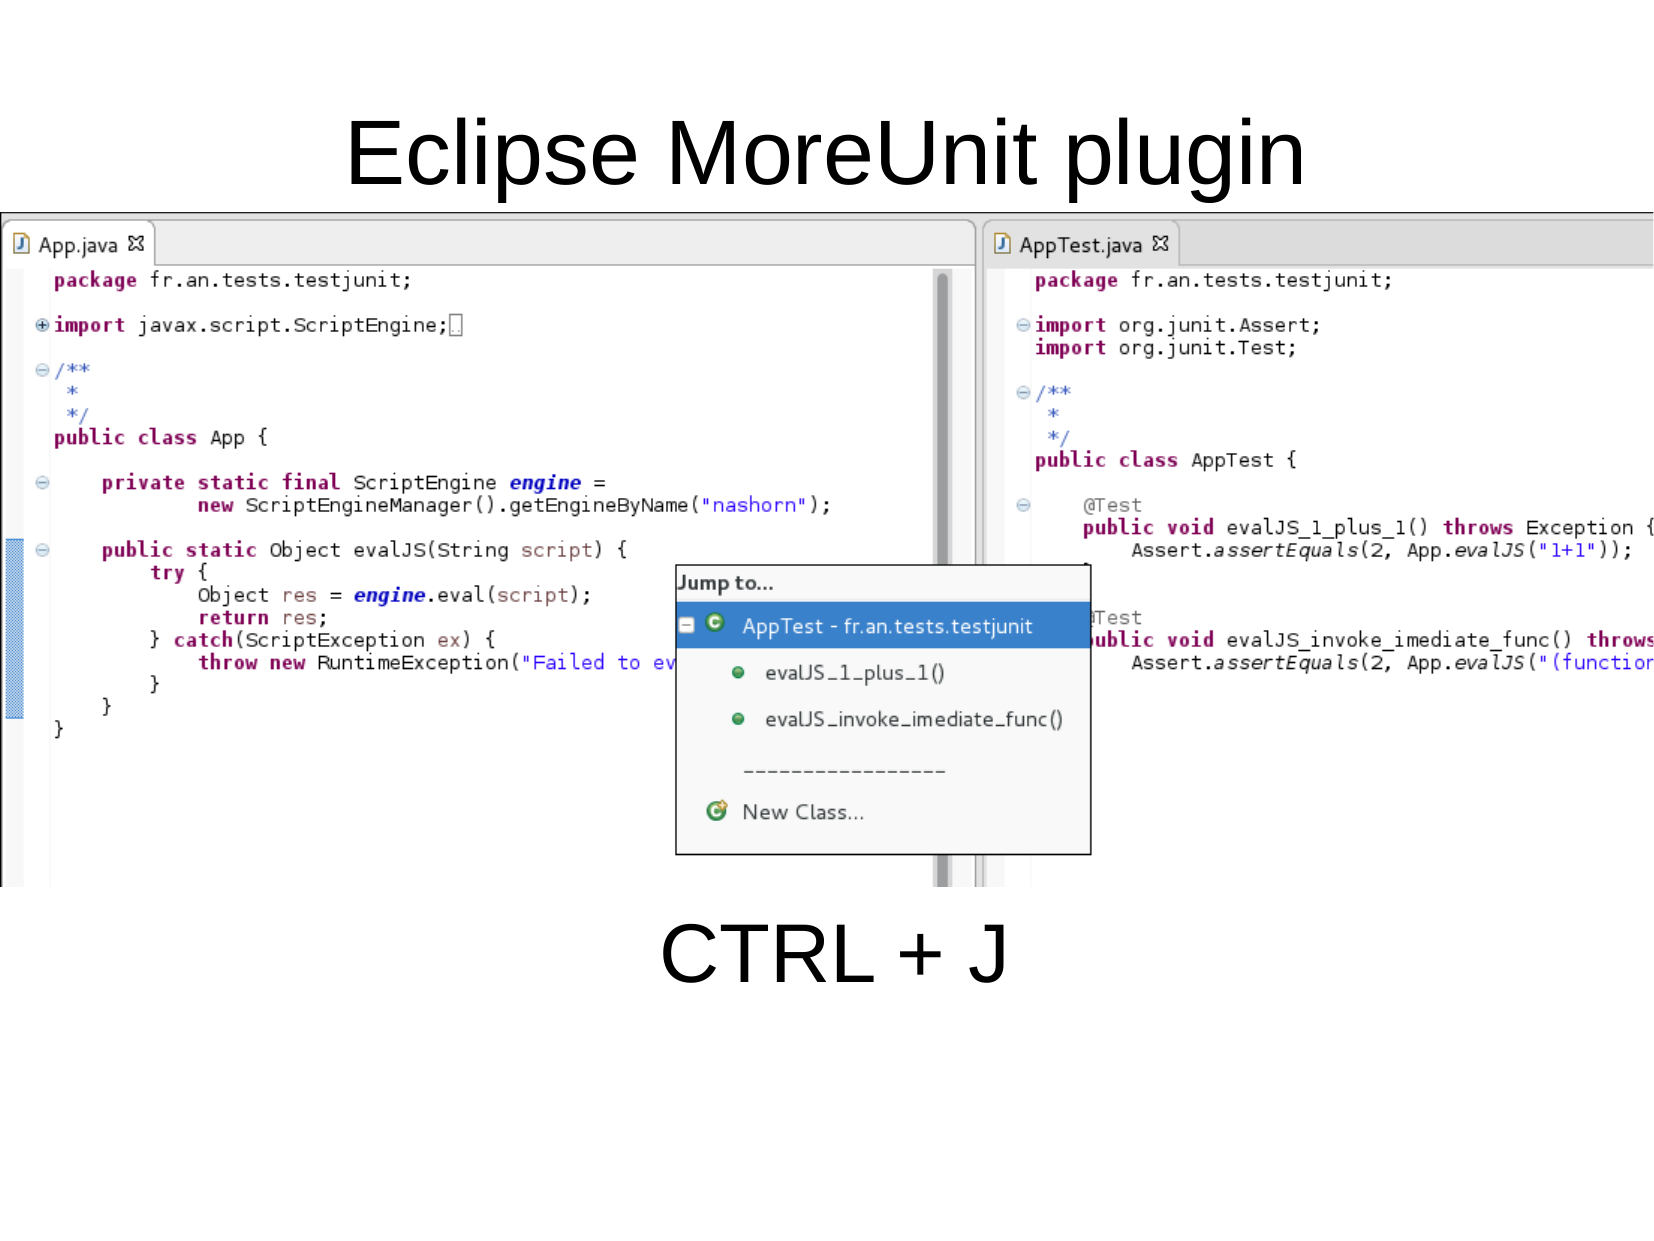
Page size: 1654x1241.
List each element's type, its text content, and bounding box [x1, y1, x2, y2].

title Eclipse MoreUnit plugin [82, 49, 1571, 212]
picture [0, 212, 1654, 887]
text_box CTRL + J [645, 900, 1156, 1008]
